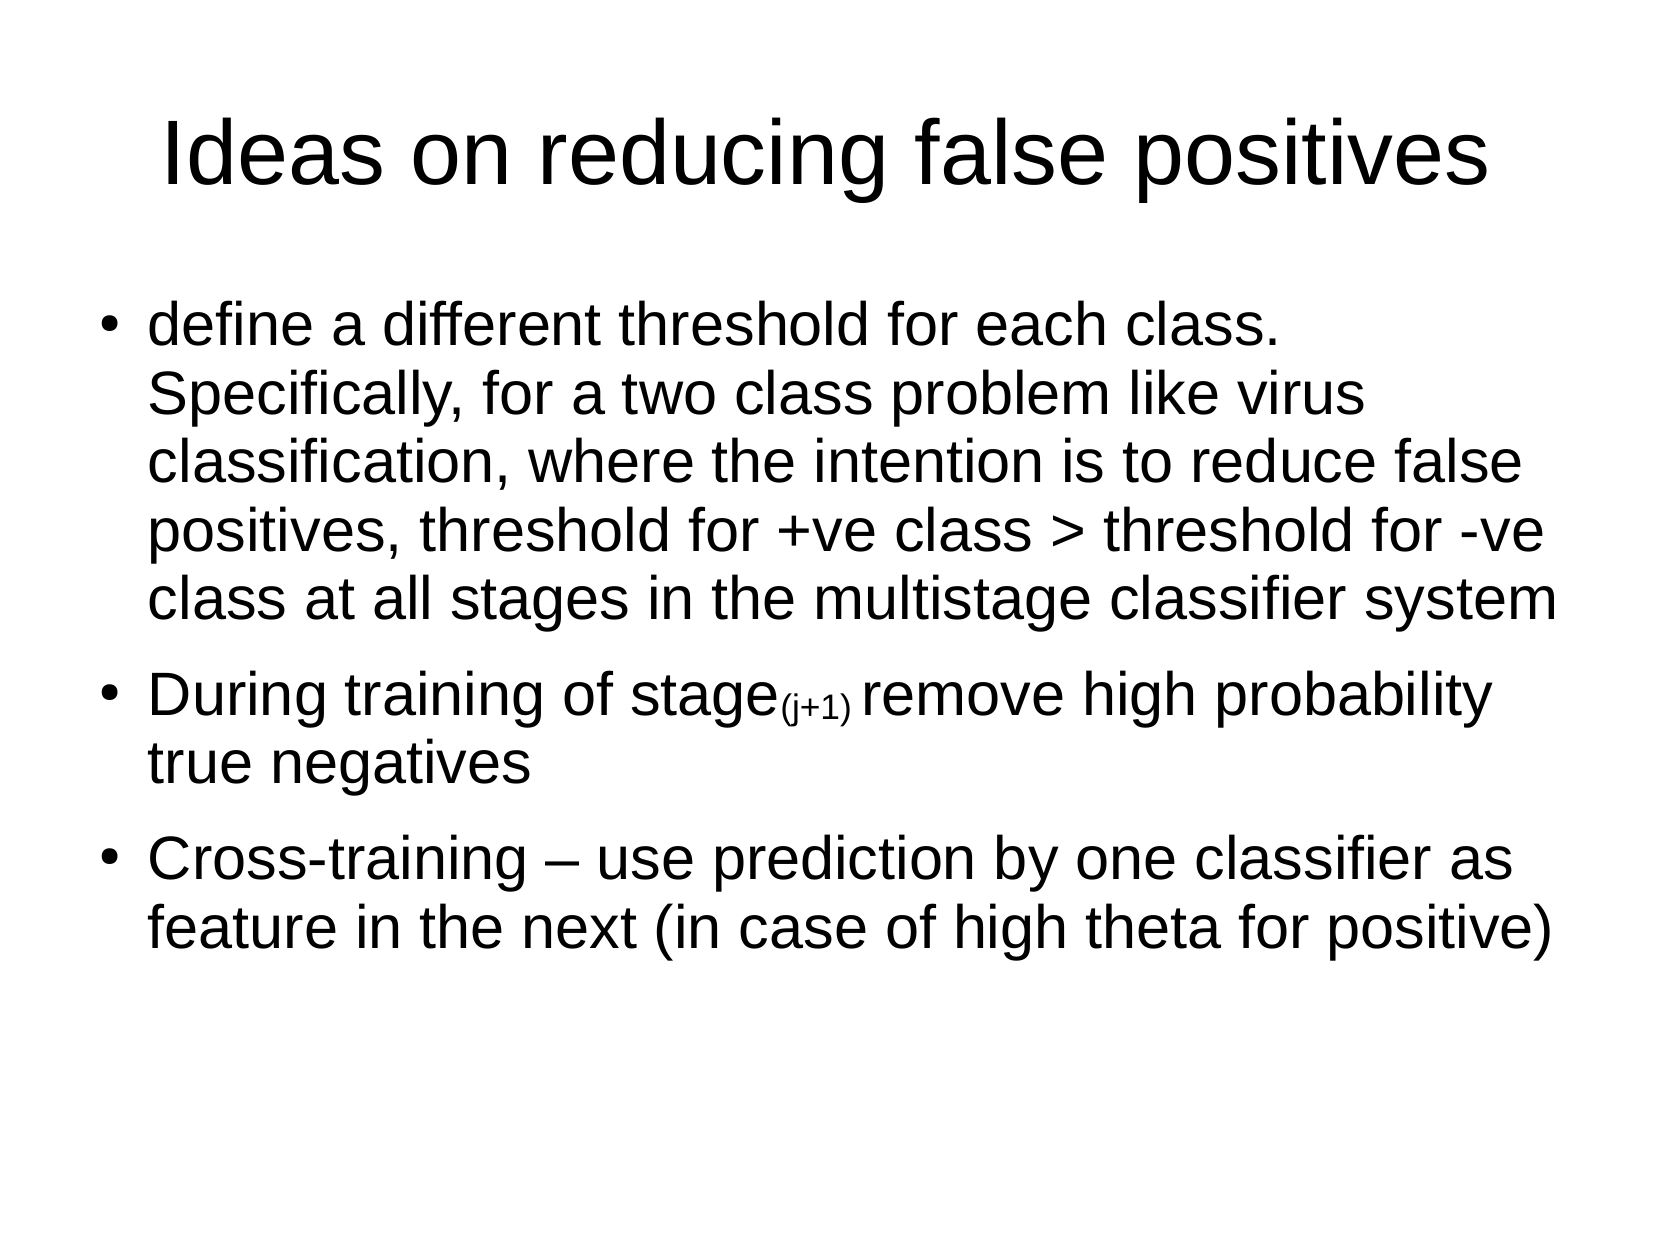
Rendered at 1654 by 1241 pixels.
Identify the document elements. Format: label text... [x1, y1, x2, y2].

title Ideas on reducing false positives [82, 49, 1571, 257]
list define a different threshold for each class. Specifically, for a two class problem like virus classification, where the intention is to reduce false positives, threshold for +ve class > threshold for -ve class at all stages in the multistage classifier system During training of stage(j+1) remove high probability true negatives Cross-training – use prediction by one classifier as feature in the next (in case of high theta for positive) [82, 290, 1571, 1109]
